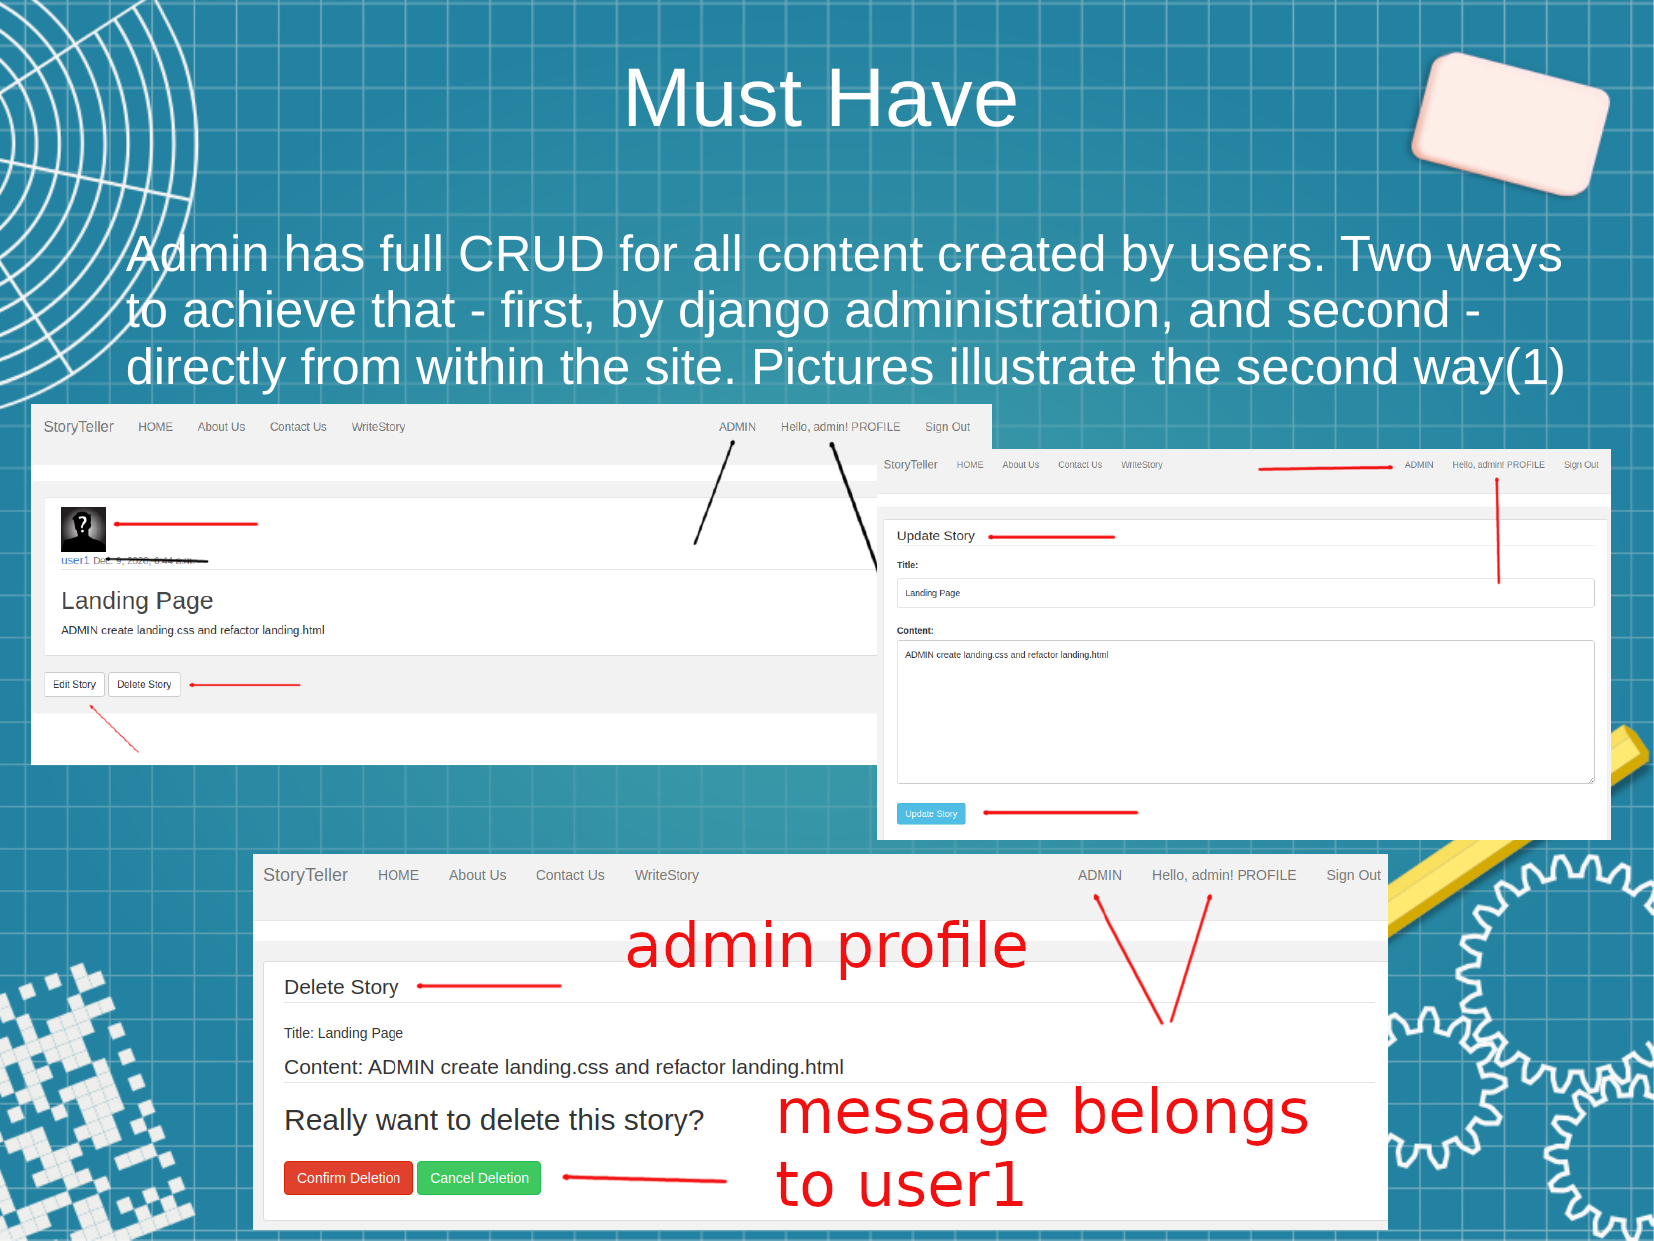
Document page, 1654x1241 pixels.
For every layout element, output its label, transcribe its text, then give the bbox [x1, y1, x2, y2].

picture [0, 0, 1654, 1241]
list Admin has full CRUD for all content created by users. Two ways to achieve that - first, by django administration, and second - directly from within the site. Pictures illustrate the second way(1) [82, 225, 1571, 406]
title Must Have [77, 15, 1566, 181]
